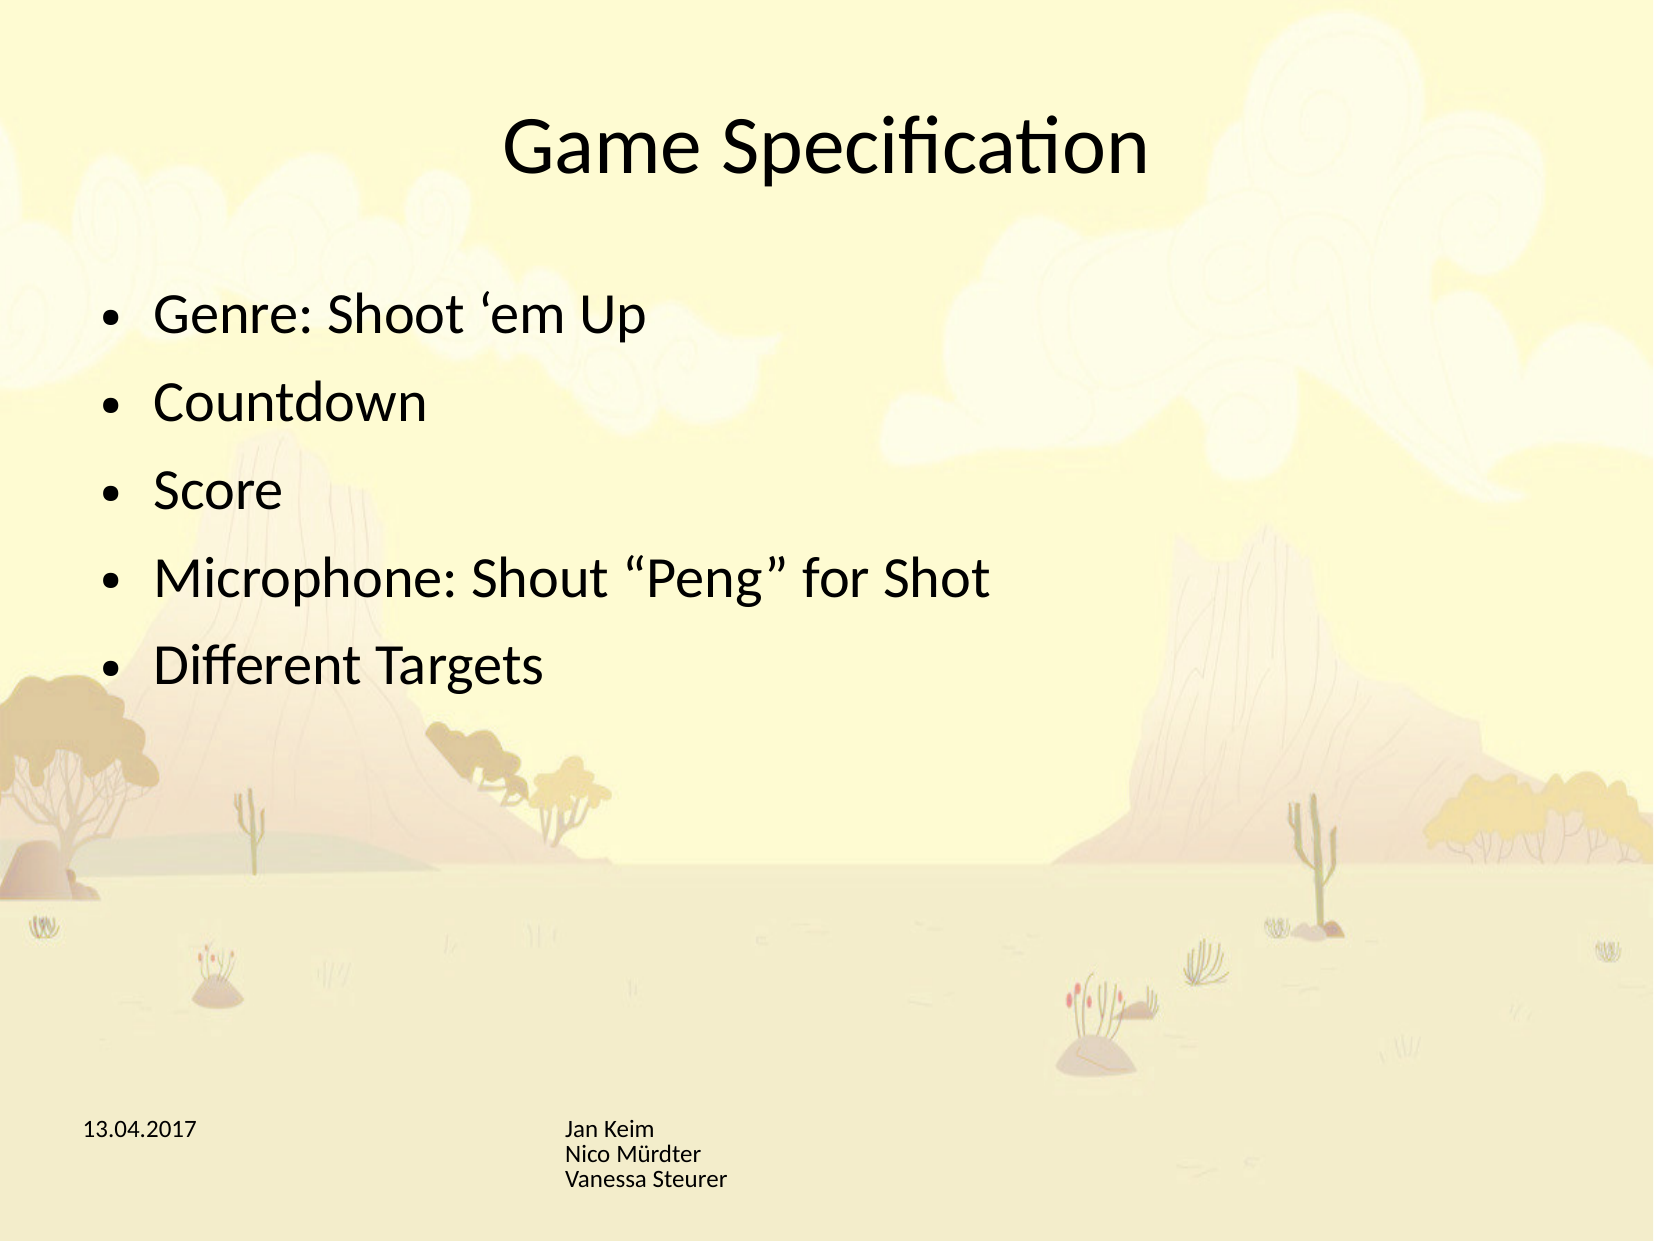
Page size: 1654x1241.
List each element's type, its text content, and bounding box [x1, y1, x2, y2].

picture [0, 0, 1654, 1241]
title Game Specification [82, 49, 1571, 257]
list Genre: Shoot ‘em Up Countdown Score Microphone: Shout “Peng” for Shot Different Targets [82, 290, 1571, 1010]
